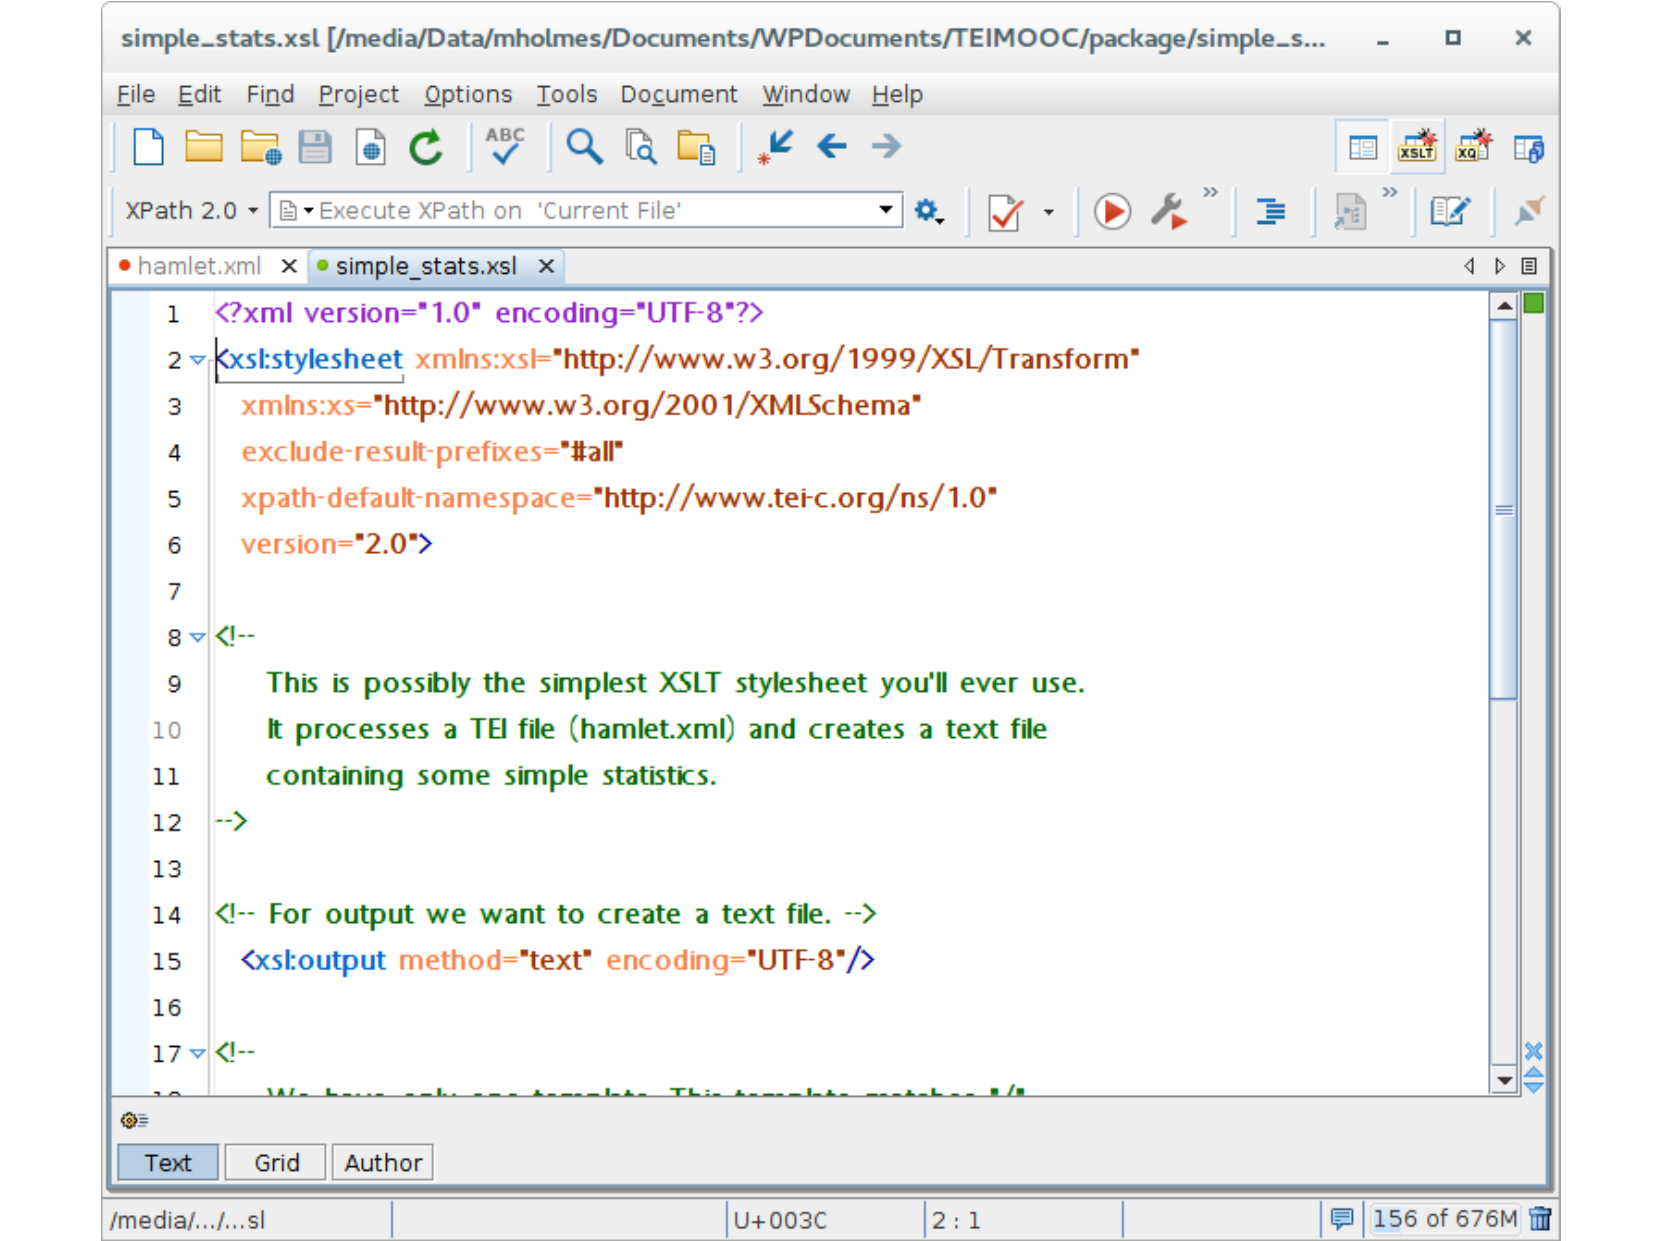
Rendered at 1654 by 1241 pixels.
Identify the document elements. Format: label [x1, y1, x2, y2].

picture [101, 1, 1561, 1241]
